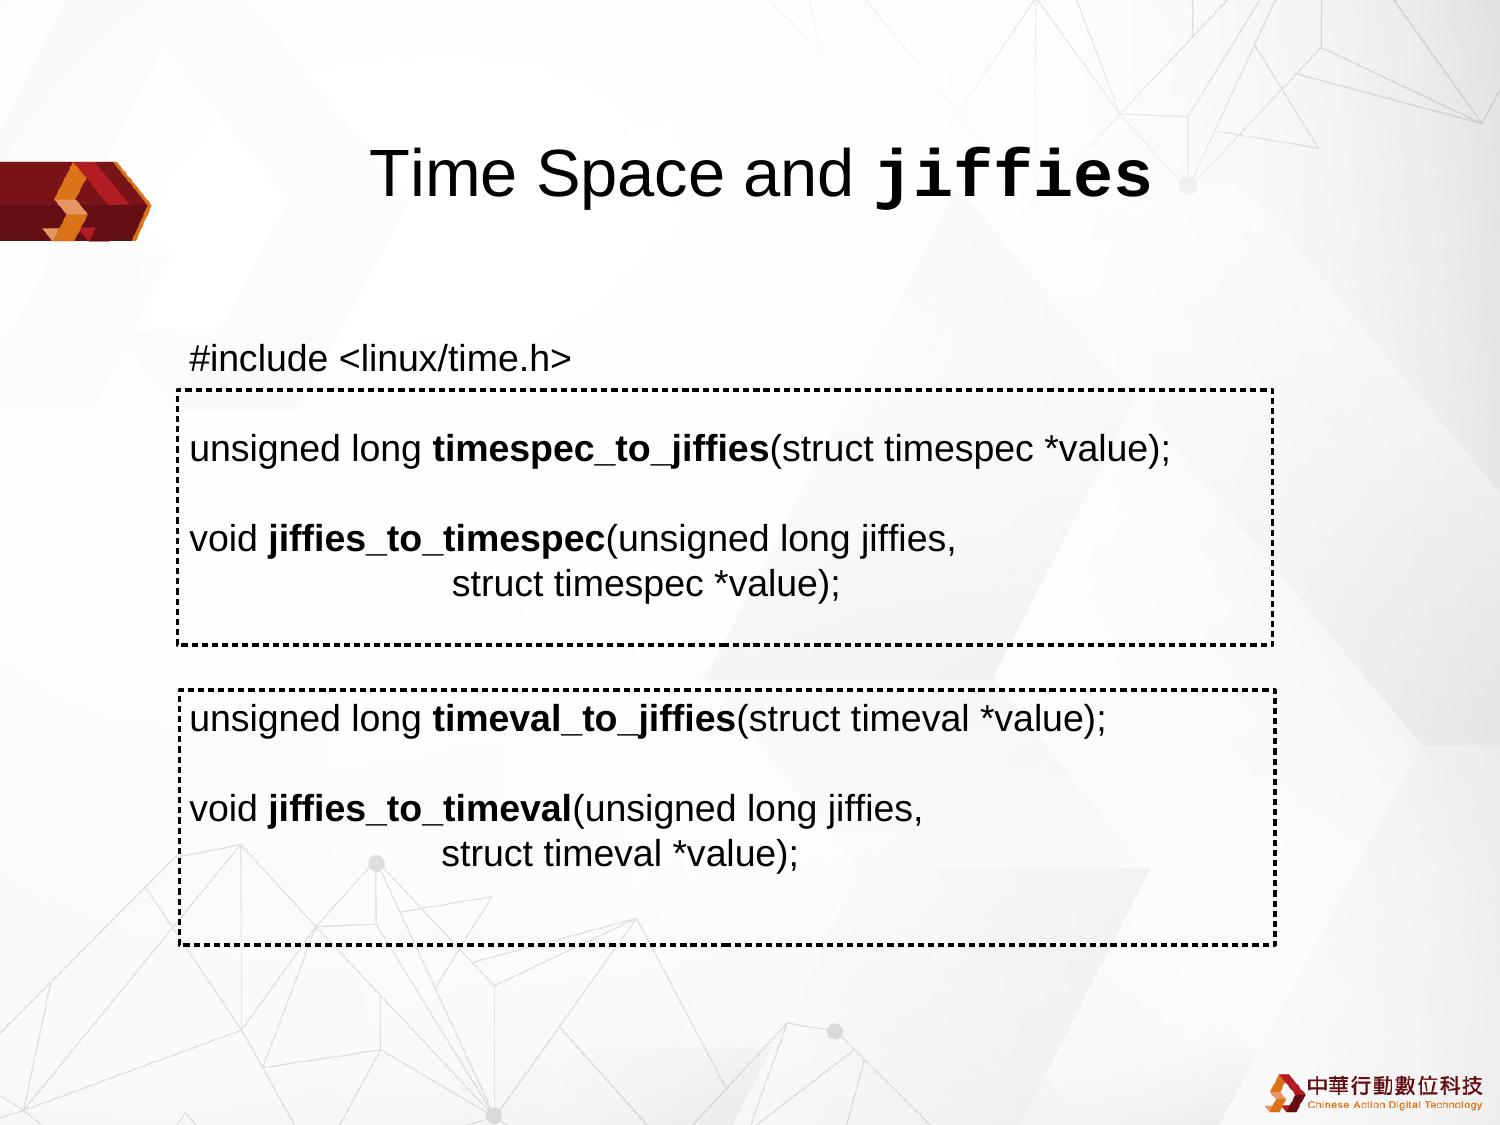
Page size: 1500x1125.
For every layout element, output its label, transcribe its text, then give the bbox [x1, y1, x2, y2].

text_box #include <linux/time.h> unsigned long timespec_to_jiffies(struct timespec *value); void jiffies_to_timespec(unsigned long jiffies, struct timespec *value); unsigned long timeval_to_jiffies(struct timeval *value); void jiffies_to_timeval(unsigned long jiffies, struct timeval *value); [174, 326, 1384, 927]
list [75, 262, 1426, 1006]
picture [0, 0, 1500, 1125]
title Time Space and jiffies [75, 122, 1426, 227]
